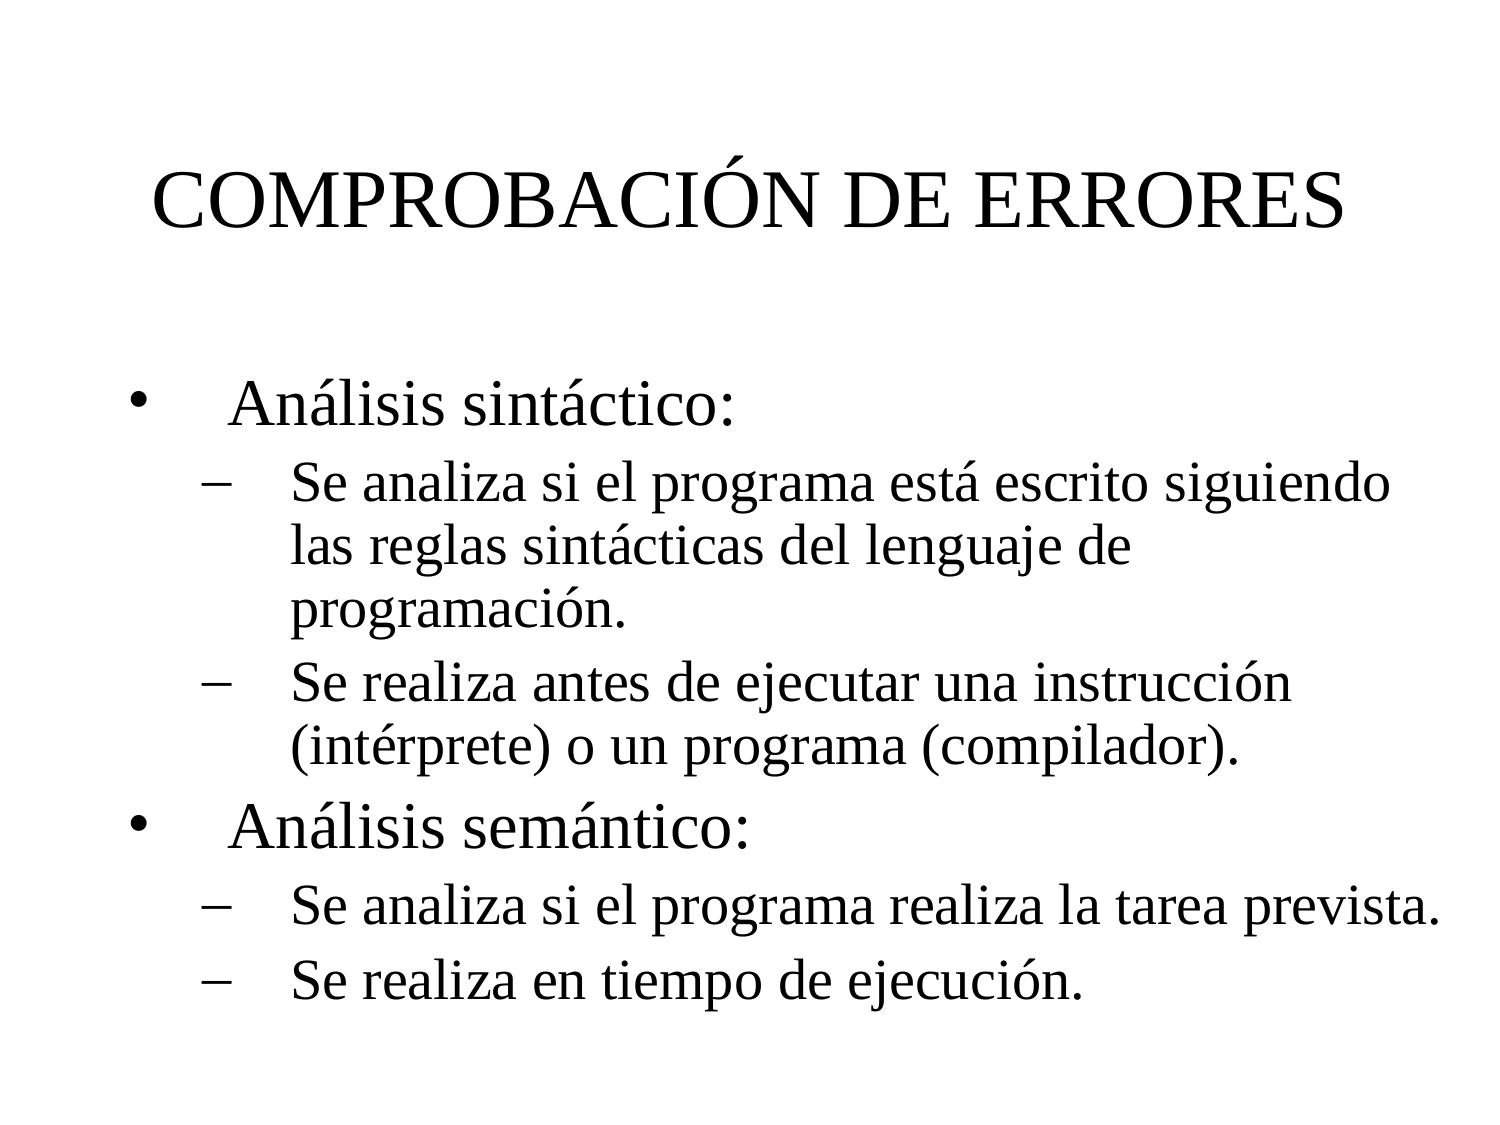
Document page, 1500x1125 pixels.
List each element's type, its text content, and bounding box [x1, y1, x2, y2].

list Análisis sintáctico: Se analiza si el programa está escrito siguiendo las reglas sintácticas del lenguaje de programación. Se realiza antes de ejecutar una instrucción (intérprete) o un programa (compilador). Análisis semántico: Se analiza si el programa realiza la tarea prevista. Se realiza en tiempo de ejecución. [112, 359, 1463, 1035]
title COMPROBACIÓN DE ERRORES [112, 99, 1388, 288]
